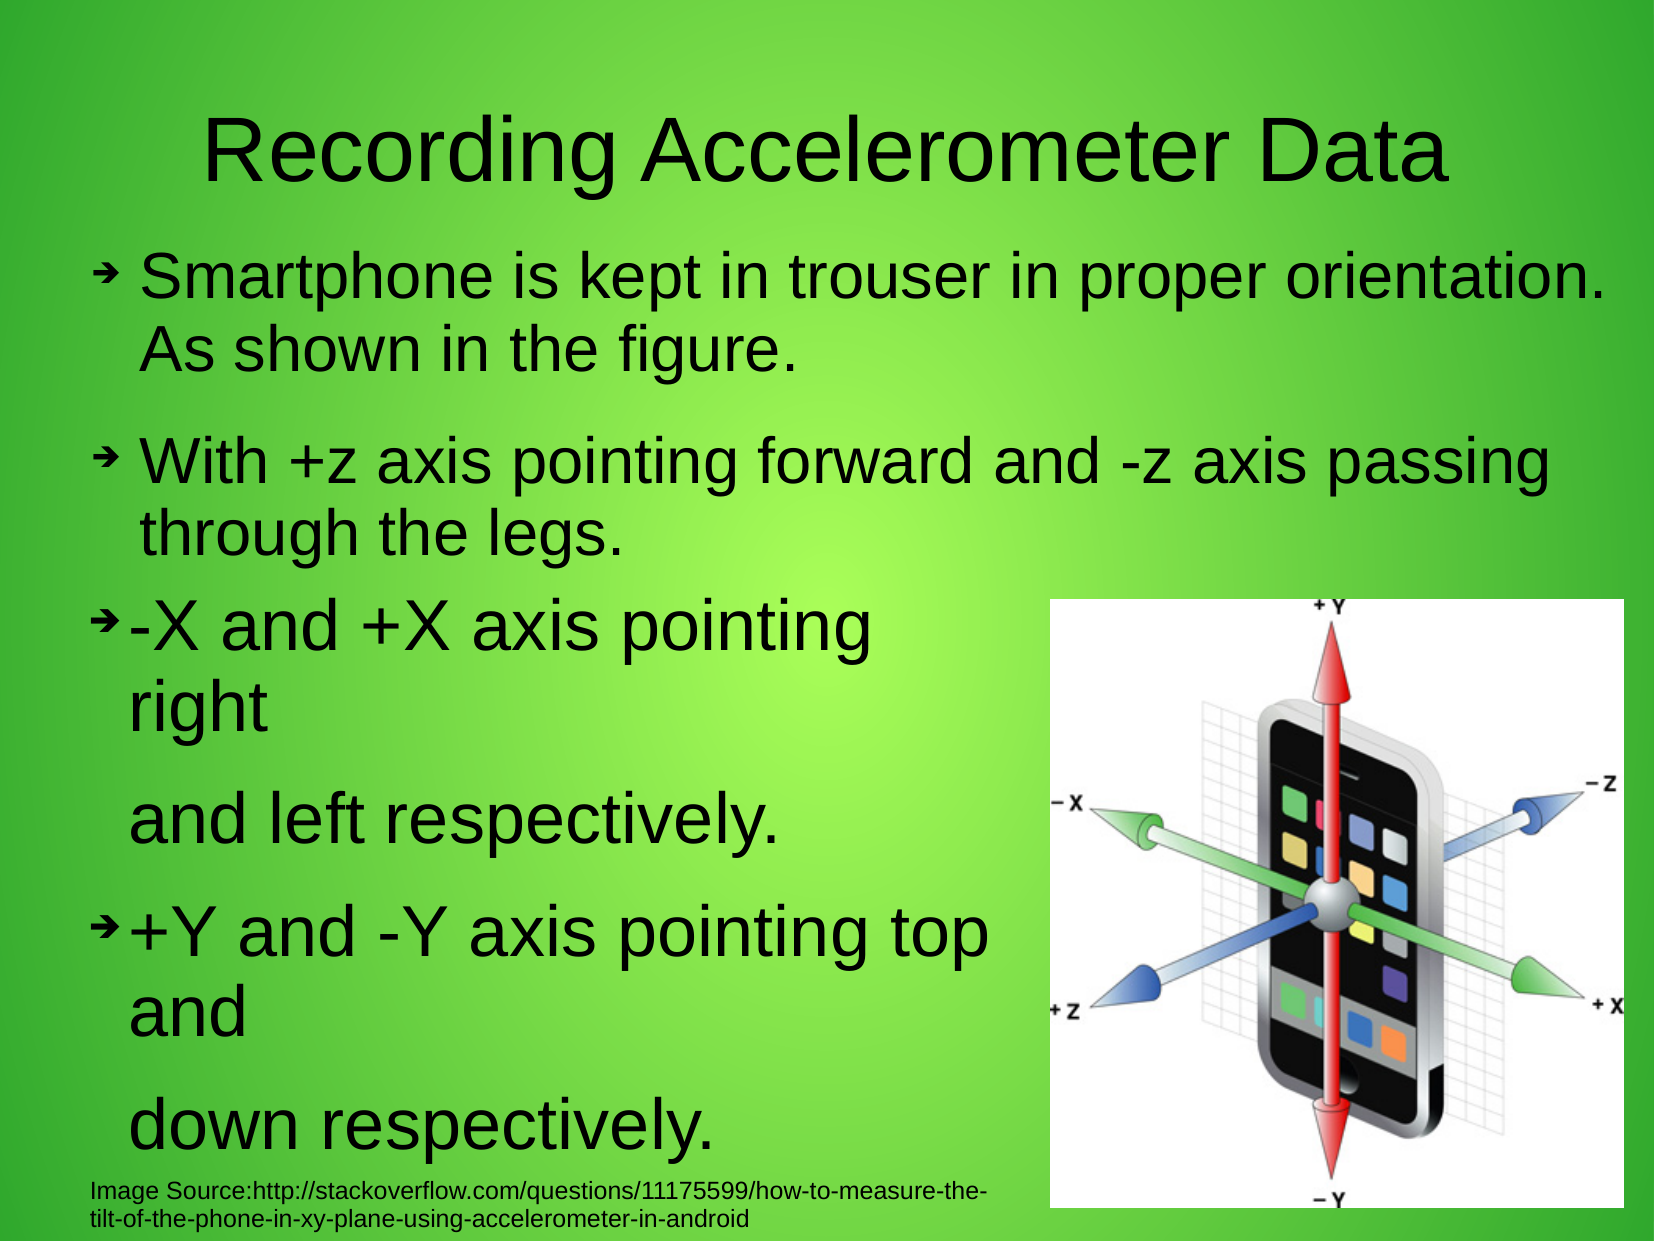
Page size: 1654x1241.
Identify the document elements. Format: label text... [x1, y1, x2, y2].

list -X and +X axis pointing right and left respectively. +Y and -Y axis pointing top and down respectively. [75, 585, 1006, 1169]
list Smartphone is kept in trouser in proper orientation. As shown in the figure. With +z axis pointing forward and -z axis passing through the legs. [75, 240, 1624, 571]
picture [1050, 599, 1624, 1208]
title Recording Accelerometer Data [82, 47, 1571, 240]
text_box Image Source:http://stackoverflow.com/questions/11175599/how-to-measure-the-tilt-of-the-phone-in-xy-plane-using-accelerometer-in-android [75, 1169, 1036, 1241]
